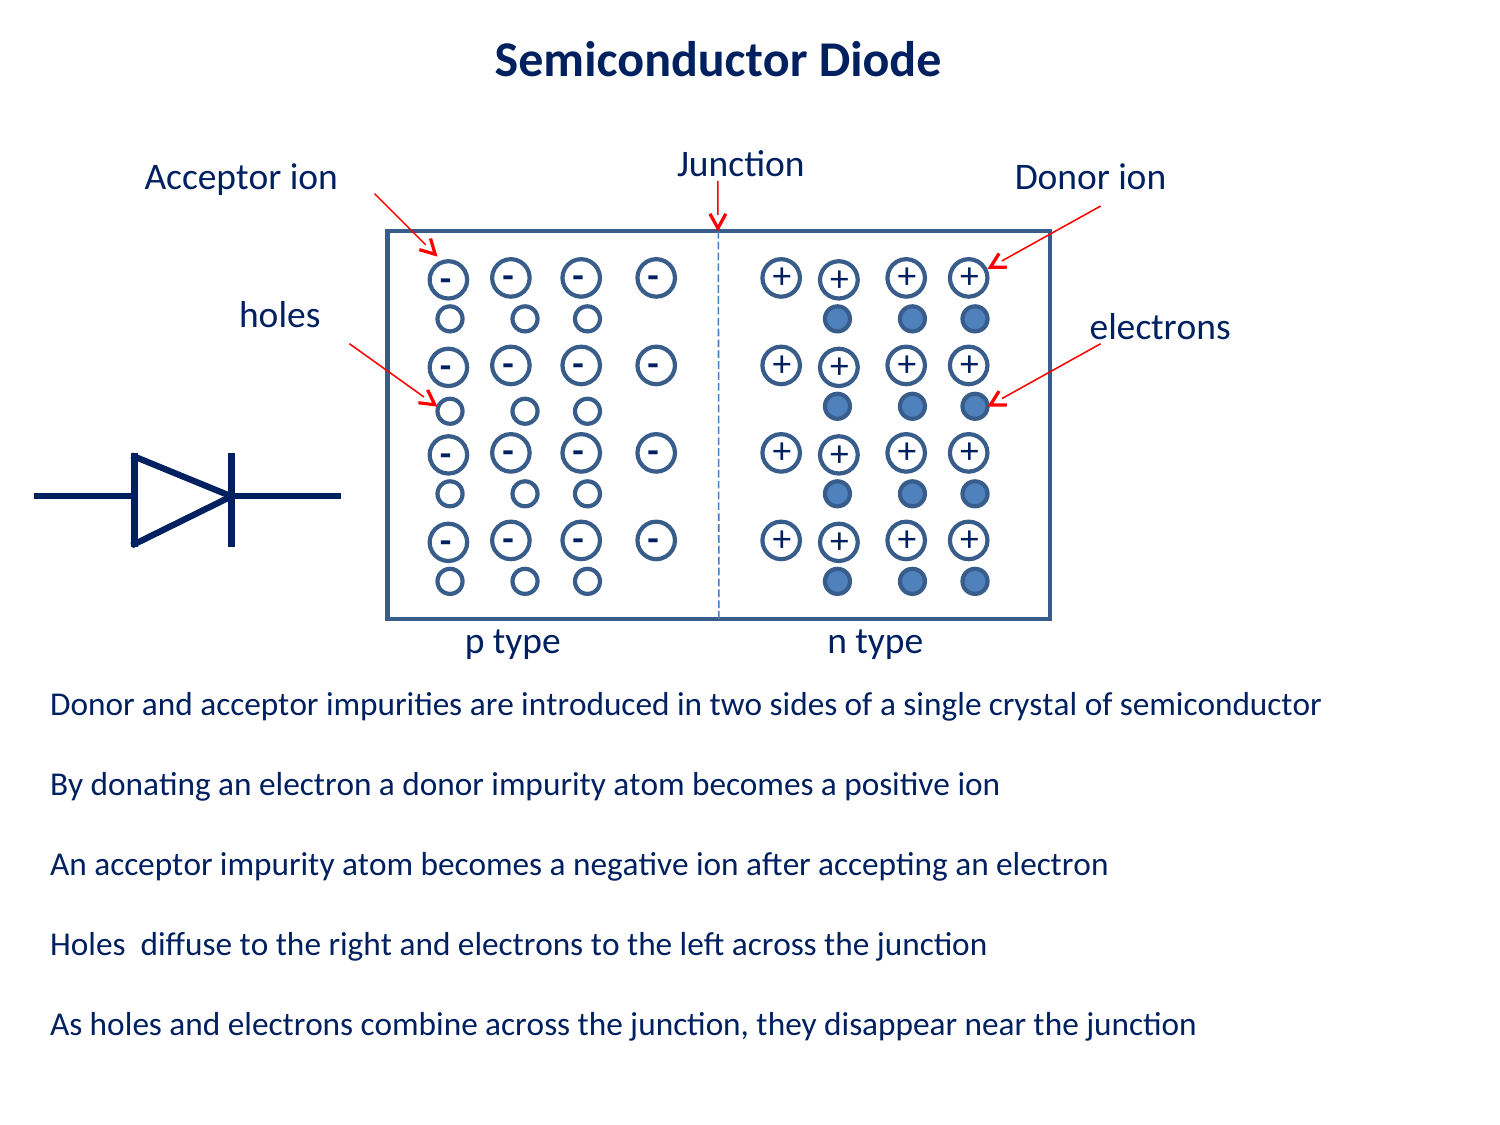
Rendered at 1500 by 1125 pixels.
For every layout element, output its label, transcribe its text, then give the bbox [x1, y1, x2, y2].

text_box Donor and acceptor impurities are introduced in two sides of a single crystal of semiconductor By donating an electron a donor impurity atom becomes a positive ion An acceptor impurity atom becomes a negative ion after accepting an electron Holes diffuse to the right and electrons to the left across the junction As holes and electrons combine across the junction, they disappear near the junction [35, 674, 1500, 1090]
text_box - [557, 506, 613, 567]
text_box + [757, 243, 813, 305]
text_box - [425, 333, 480, 394]
text_box Donor ion [999, 144, 1251, 205]
text_box - [632, 506, 688, 567]
text_box + [945, 331, 1001, 392]
text_box + [945, 243, 1001, 305]
text_box + [815, 245, 871, 307]
text_box + [882, 506, 938, 567]
text_box - [557, 243, 613, 305]
text_box - [632, 331, 688, 392]
text_box + [757, 418, 813, 480]
text_box Junction [662, 131, 863, 192]
text_box [387, 231, 425, 282]
text_box - [425, 508, 480, 569]
text_box + [882, 243, 938, 305]
text_box Acceptor ion [129, 144, 550, 205]
text_box + [945, 418, 1001, 480]
text_box - [487, 506, 543, 567]
text_box - [487, 418, 543, 480]
text_box - [632, 418, 688, 480]
text_box - [425, 245, 480, 307]
text_box - [632, 243, 688, 305]
text_box [387, 231, 1051, 619]
text_box n type [812, 608, 1028, 669]
text_box + [882, 331, 938, 392]
text_box + [757, 506, 813, 567]
text_box + [815, 420, 871, 482]
text_box + [995, 256, 1001, 265]
text_box - [487, 331, 543, 392]
text_box + [815, 508, 871, 569]
text_box + [882, 418, 938, 480]
text_box - [557, 418, 613, 480]
text_box + [757, 331, 813, 392]
text_box p type [450, 608, 662, 669]
text_box - [487, 243, 543, 305]
text_box holes [224, 282, 459, 343]
text_box + [815, 333, 871, 394]
text_box + [945, 506, 1001, 567]
text_box Semiconductor Diode [479, 19, 1158, 95]
text_box - [425, 420, 480, 482]
text_box electrons [1074, 294, 1418, 355]
text_box - [557, 331, 613, 392]
text_box - [425, 245, 432, 251]
